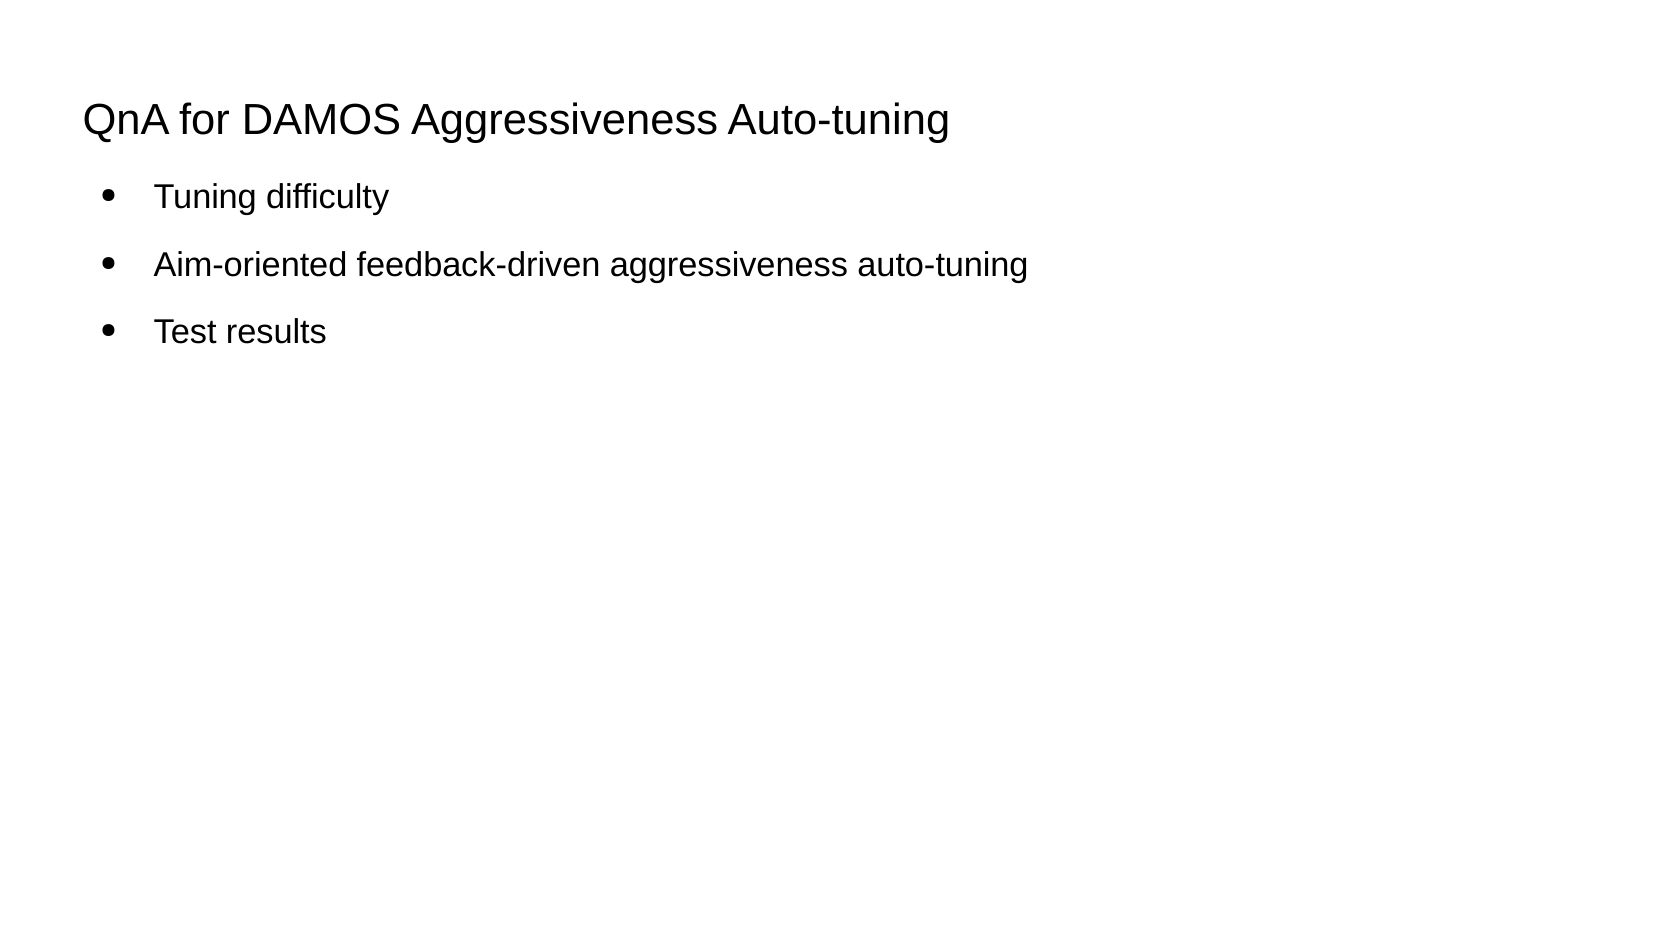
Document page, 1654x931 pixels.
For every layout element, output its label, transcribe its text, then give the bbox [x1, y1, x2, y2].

list Tuning difficulty Aim-oriented feedback-driven aggressiveness auto-tuning Test results [82, 177, 1571, 833]
title QnA for DAMOS Aggressiveness Auto-tuning [82, 81, 1571, 157]
